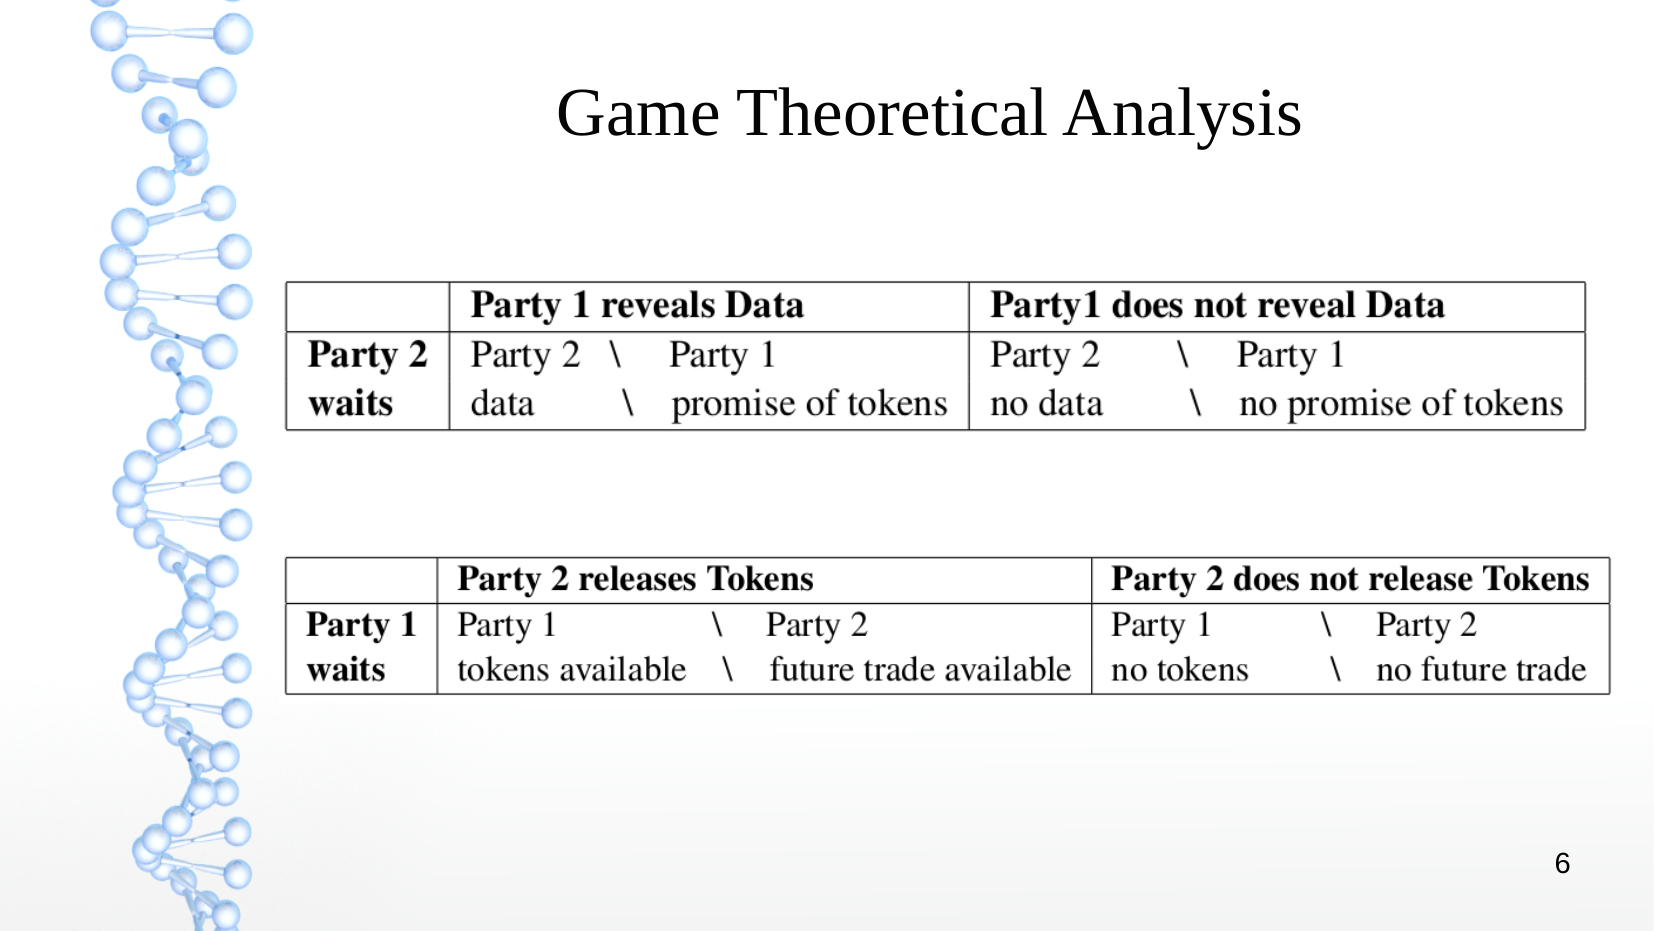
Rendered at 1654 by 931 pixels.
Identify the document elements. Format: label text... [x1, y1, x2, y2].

picture [0, 0, 1654, 931]
title Game Theoretical Analysis [265, 35, 1595, 189]
